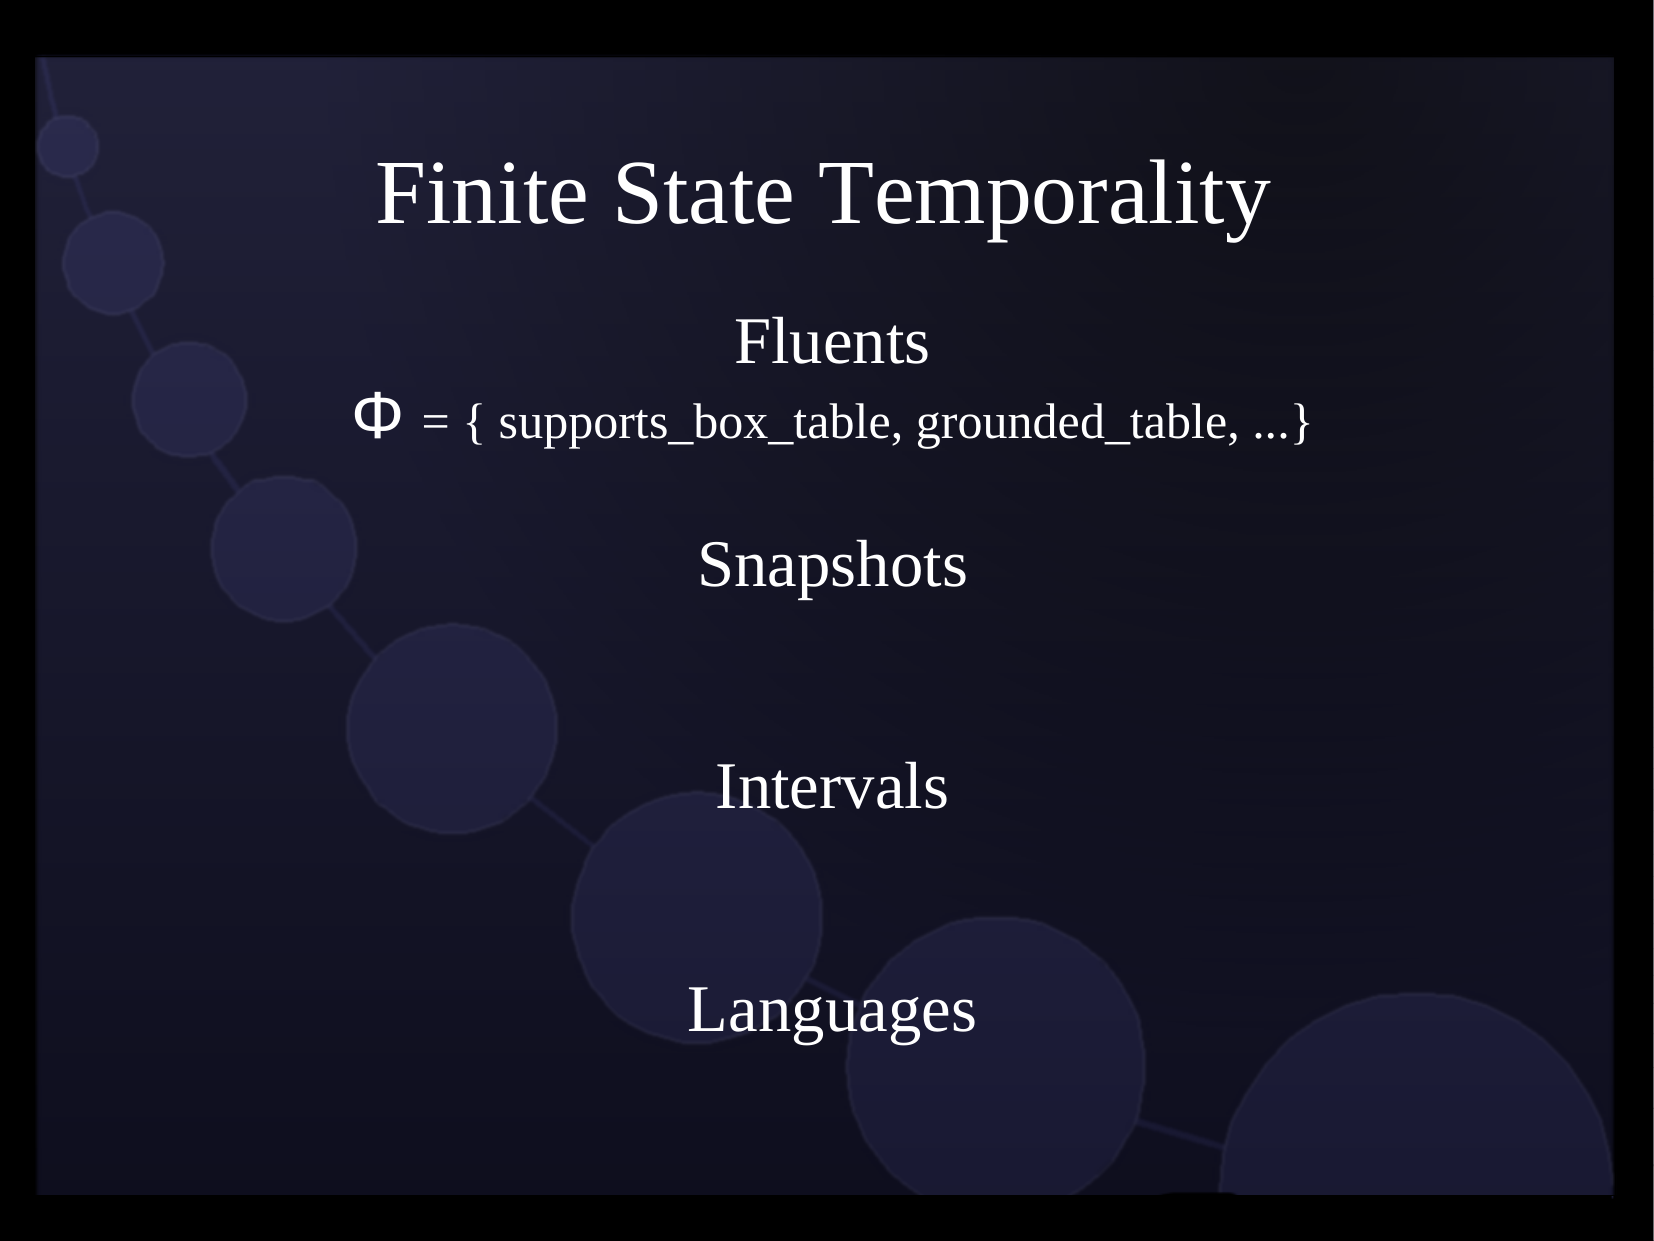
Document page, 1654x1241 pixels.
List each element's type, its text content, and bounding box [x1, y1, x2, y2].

picture [0, 0, 1654, 1241]
subtitle Fluents Φ = { supports_box_table, grounded_table, ...} Snapshots Intervals Languages [109, 282, 1522, 1216]
title Finite State Temporality [118, 88, 1531, 296]
